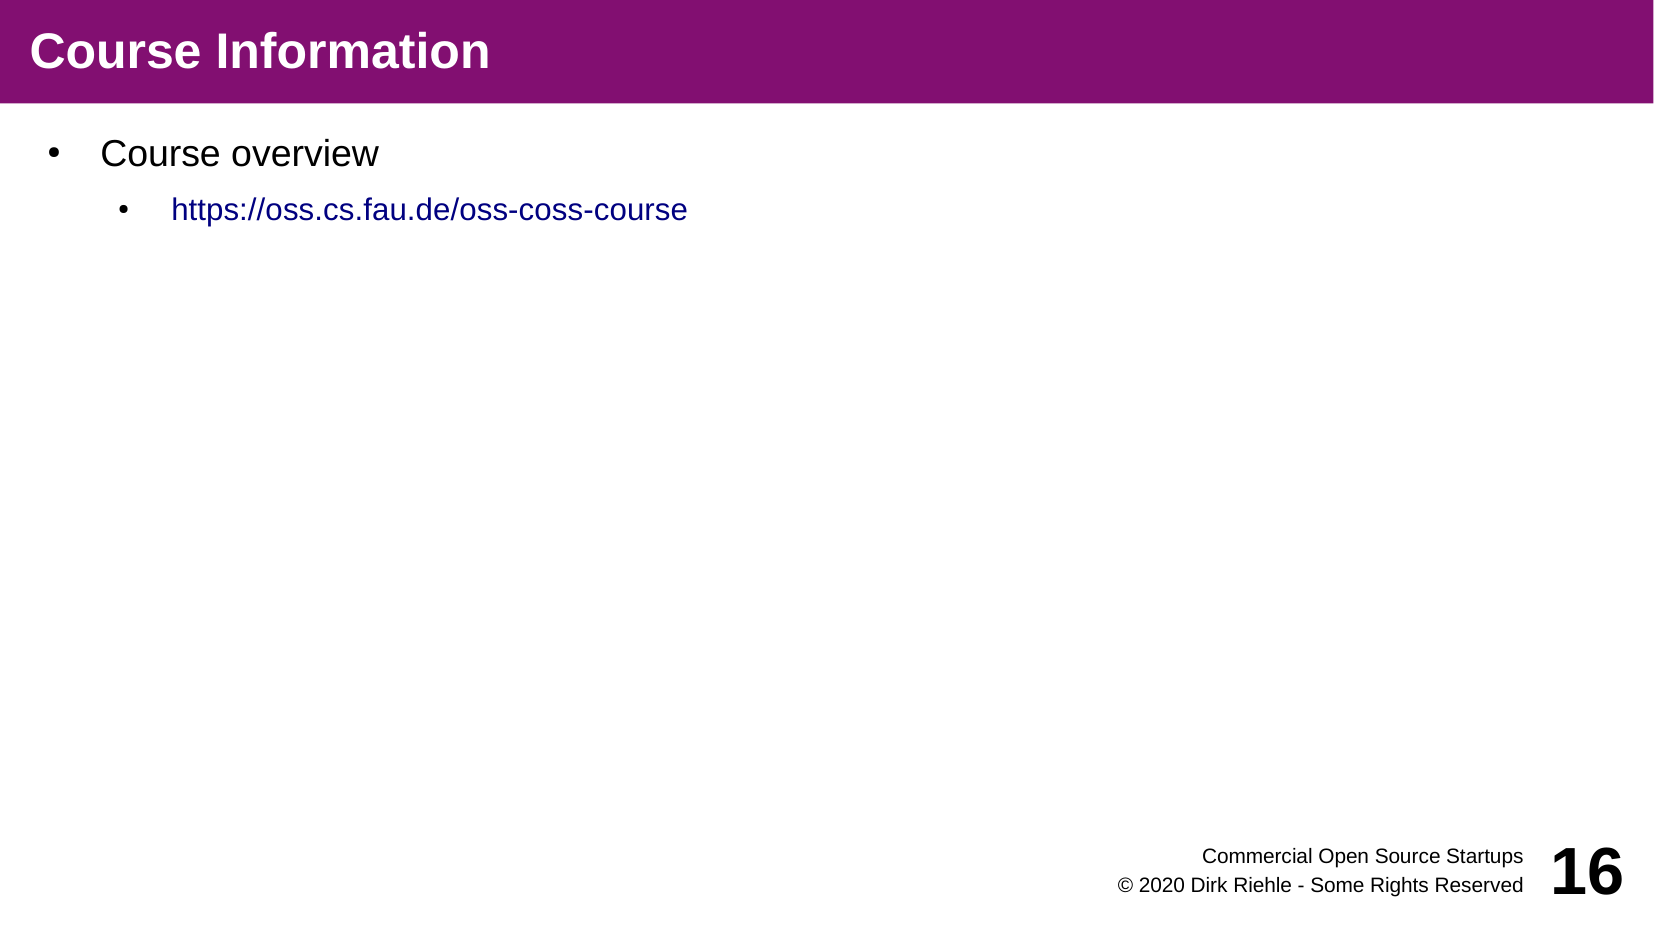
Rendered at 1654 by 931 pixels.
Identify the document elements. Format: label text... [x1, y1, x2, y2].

list Course overview https://oss.cs.fau.de/oss-coss-course [29, 132, 1625, 813]
title Course Information [0, 0, 1654, 104]
